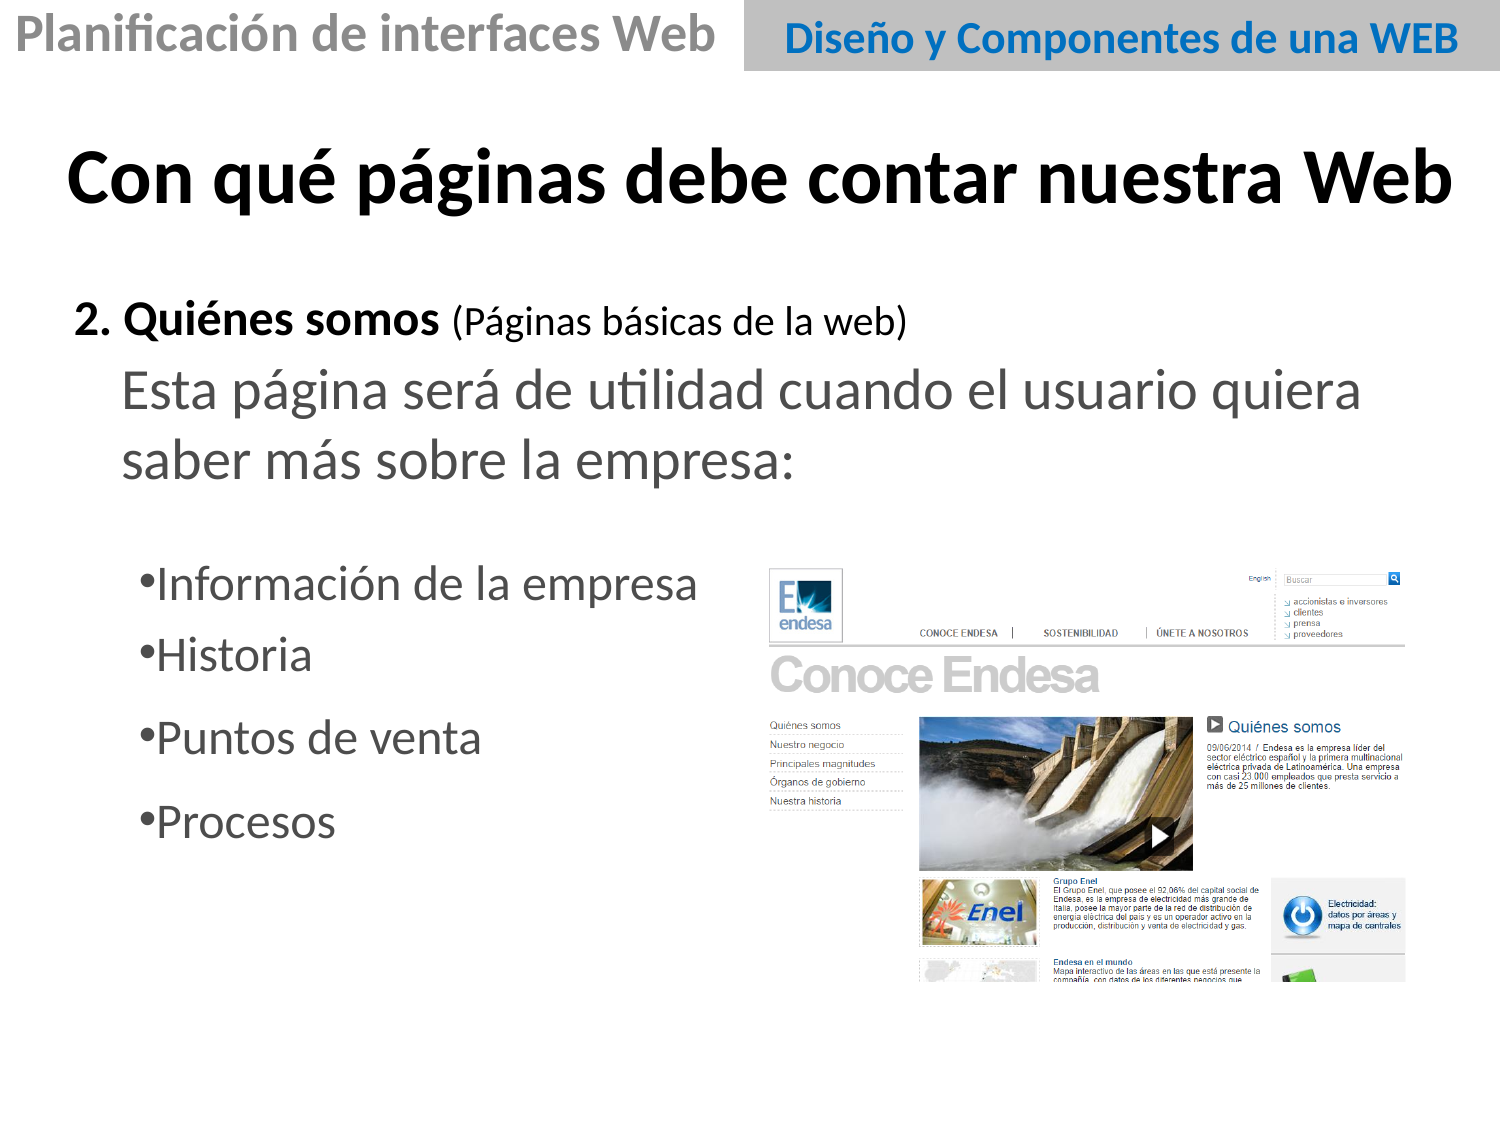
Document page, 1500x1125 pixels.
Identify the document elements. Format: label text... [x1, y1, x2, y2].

text_box Información de la empresa [123, 543, 868, 603]
text_box Puntos de venta [123, 696, 767, 757]
title Planificación de interfaces Web [0, 0, 744, 60]
text_box Con qué páginas debe contar nuestra Web [23, 113, 1500, 230]
text_box Historia [123, 614, 767, 674]
text_box Procesos [123, 780, 767, 841]
picture [767, 566, 1406, 982]
text_box Esta página será de utilidad cuando el usuario quiera saber más sobre la empresa: [106, 343, 1406, 494]
title Diseño y Componentes de una WEB [744, 0, 1500, 71]
text_box 2. Quiénes somos (Páginas básicas de la web) [58, 278, 1382, 354]
